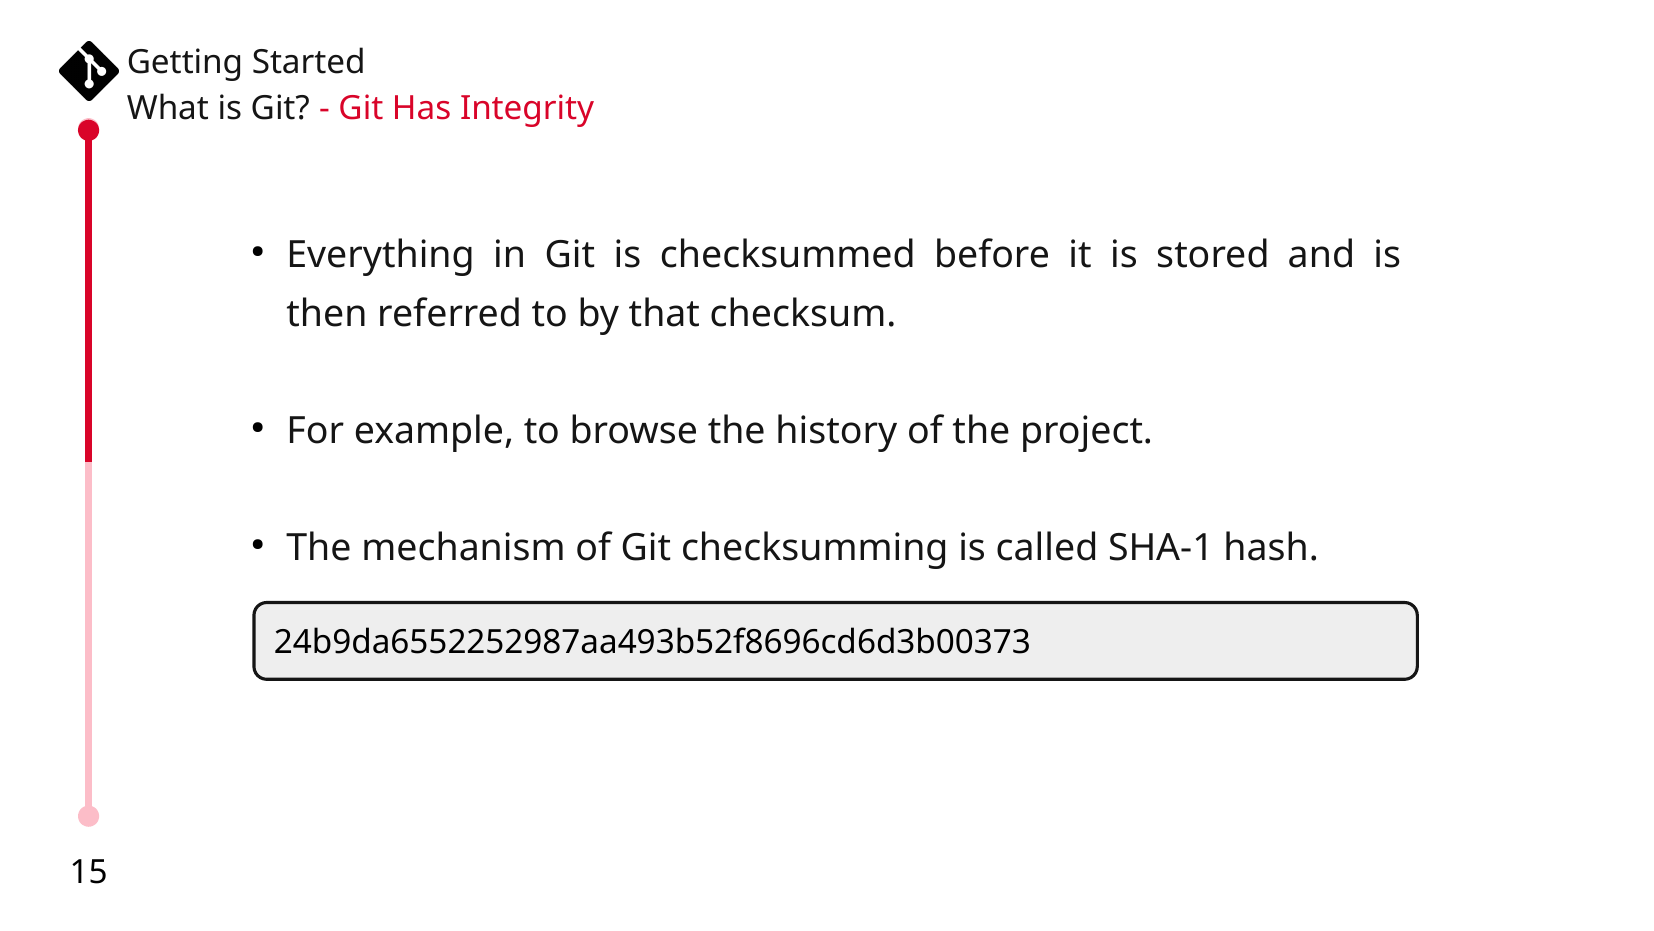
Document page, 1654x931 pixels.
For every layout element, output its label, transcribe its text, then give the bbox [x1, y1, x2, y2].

text_box 15 [47, 840, 130, 889]
text_box 24b9da6552252987aa493b52f8696cd6d3b00373 [253, 602, 1418, 680]
text_box Everything in Git is checksummed before it is stored and is then referred to by that checksum. For example, to browse the history of the project. The mechanism of Git checksumming is called SHA-1 hash. [236, 188, 1418, 662]
text_box Getting Started What is Git? - Git Has Integrity [112, 31, 1506, 113]
picture [59, 41, 119, 101]
